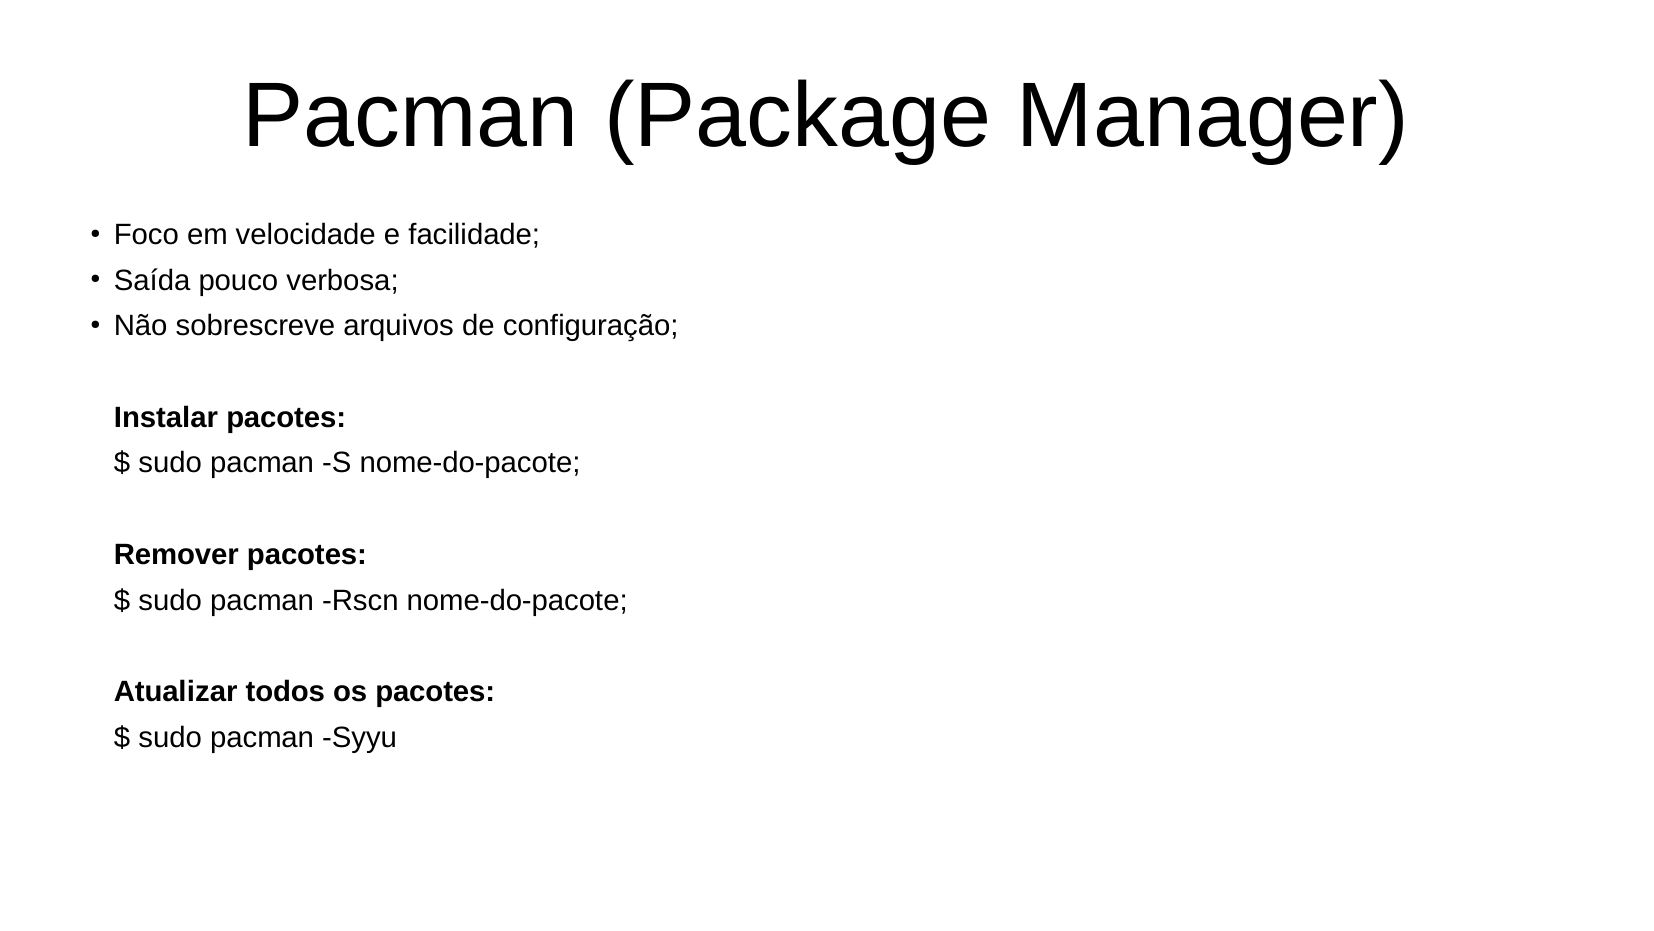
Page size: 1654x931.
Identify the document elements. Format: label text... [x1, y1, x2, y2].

list Foco em velocidade e facilidade; Saída pouco verbosa; Não sobrescreve arquivos de configuração; Instalar pacotes: $ sudo pacman -S nome-do-pacote; Remover pacotes: $ sudo pacman -Rscn nome-do-pacote; Atualizar todos os pacotes: $ sudo pacman -Syyu [82, 217, 1571, 758]
title Pacman (Package Manager) [82, 37, 1571, 193]
